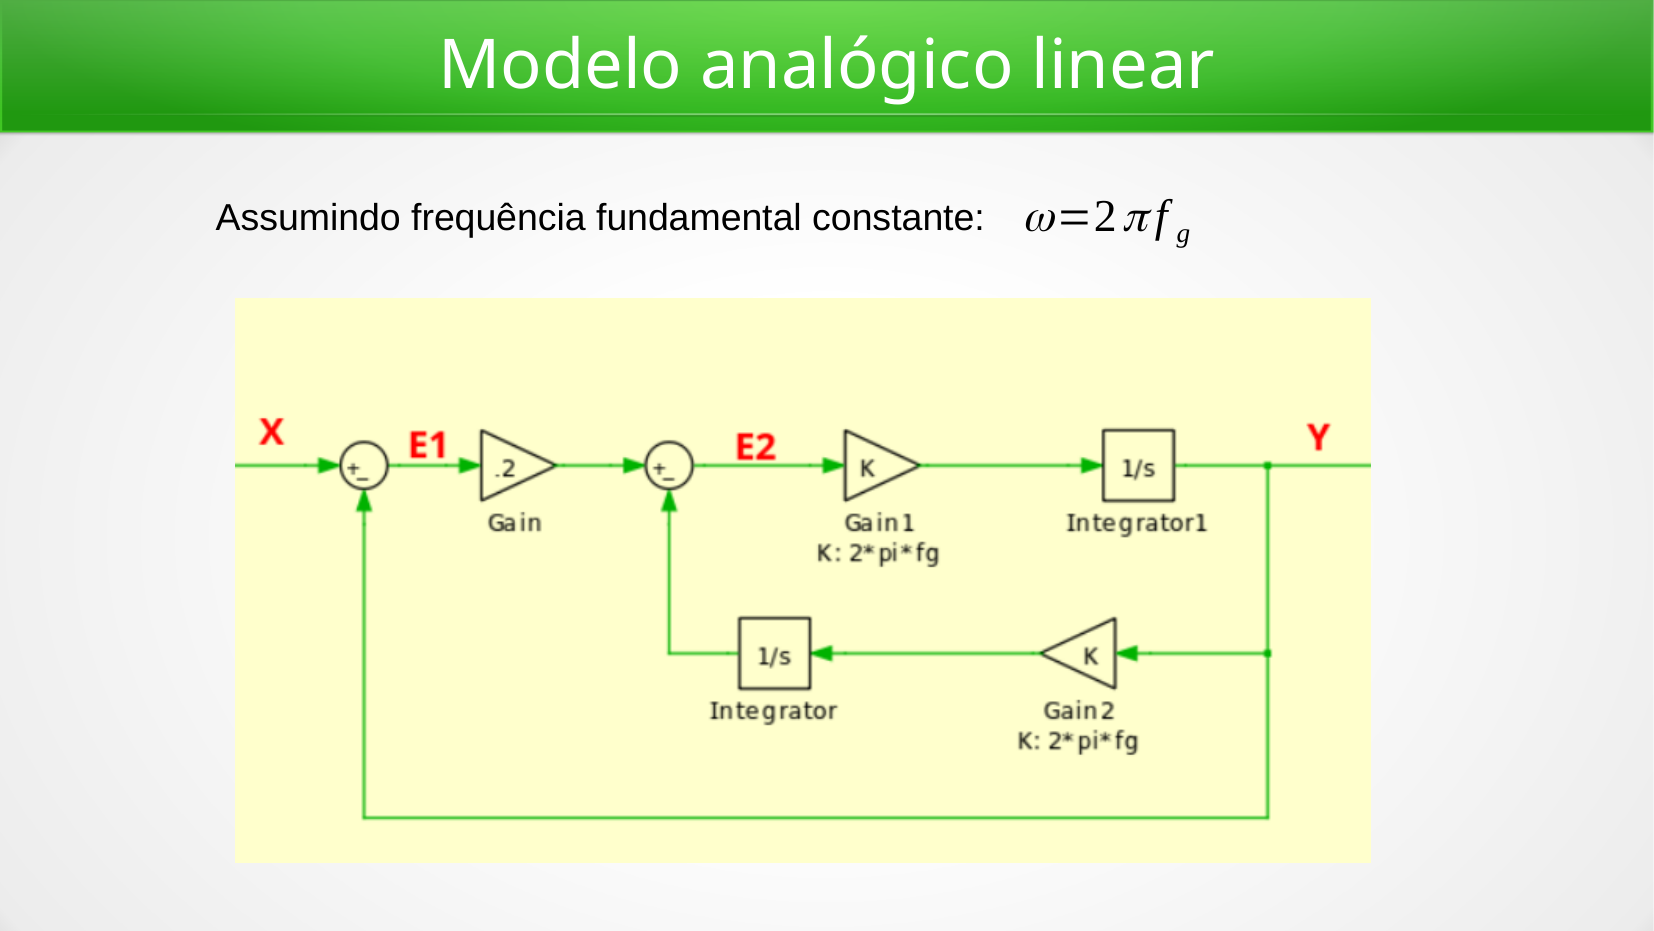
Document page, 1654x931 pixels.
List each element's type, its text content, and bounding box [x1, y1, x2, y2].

chart [1015, 190, 1197, 249]
text_box Assumindo frequência fundamental constante: [200, 188, 1004, 246]
picture [0, 0, 1654, 931]
title Modelo analógico linear [82, 8, 1571, 116]
